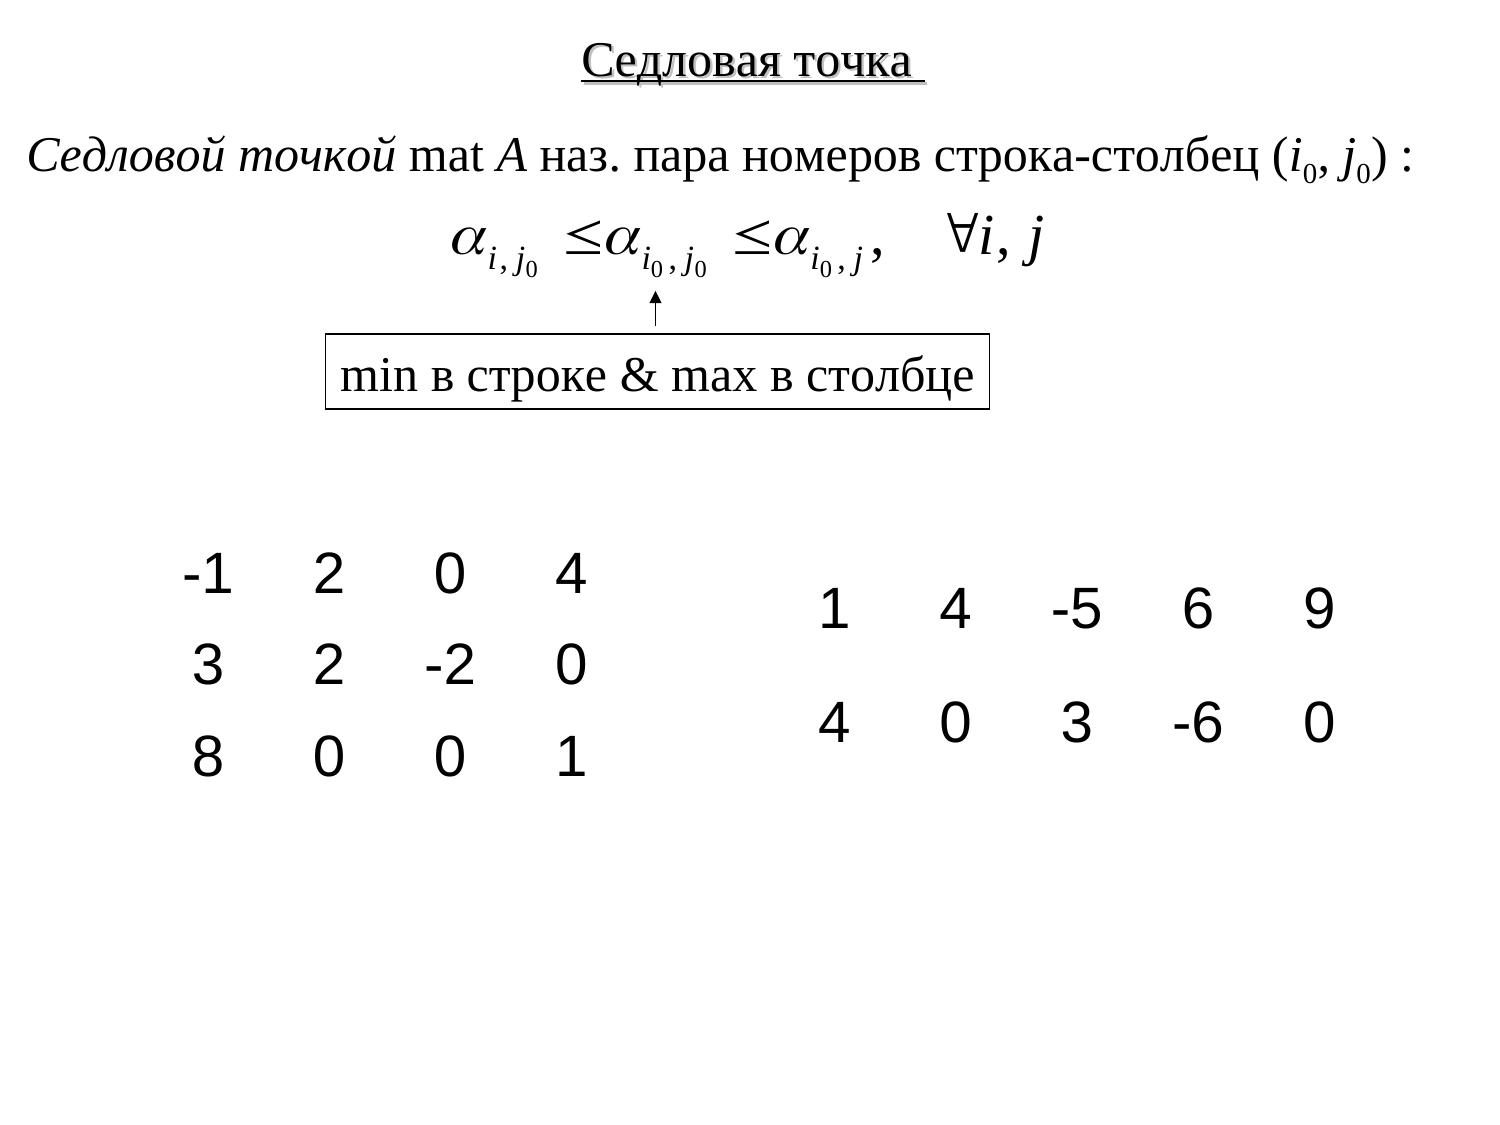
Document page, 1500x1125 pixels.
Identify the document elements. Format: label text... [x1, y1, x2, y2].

table_cell 0 [895, 676, 1016, 790]
table_cell 2 [269, 618, 390, 710]
table_cell 0 [511, 618, 632, 710]
table_cell 0 [269, 710, 390, 801]
text_box min в строке & max в столбце [325, 333, 990, 410]
table_header 1 [774, 563, 895, 676]
table_header 0 [390, 527, 511, 618]
table_cell -2 [390, 618, 511, 710]
table_cell 3 [148, 618, 269, 710]
table_header 2 [269, 527, 390, 618]
table_cell 3 [1016, 676, 1137, 790]
text_box Седловая точка [566, 18, 940, 95]
table_header 6 [1137, 563, 1259, 676]
table_header 4 [511, 527, 632, 618]
table_cell -6 [1137, 676, 1259, 790]
text_box Седловой точкой mat A наз. пара номеров строка-столбец (i0, j0) : [11, 113, 1483, 198]
table_header -5 [1016, 563, 1137, 676]
table_cell 0 [1259, 676, 1380, 790]
chart [442, 196, 1060, 289]
table_cell 8 [148, 710, 269, 801]
table_header 4 [895, 563, 1016, 676]
table_cell 1 [511, 710, 632, 801]
table_cell 0 [390, 710, 511, 801]
table_header 9 [1259, 563, 1380, 676]
table_header -1 [148, 527, 269, 618]
table_cell 4 [774, 676, 895, 790]
